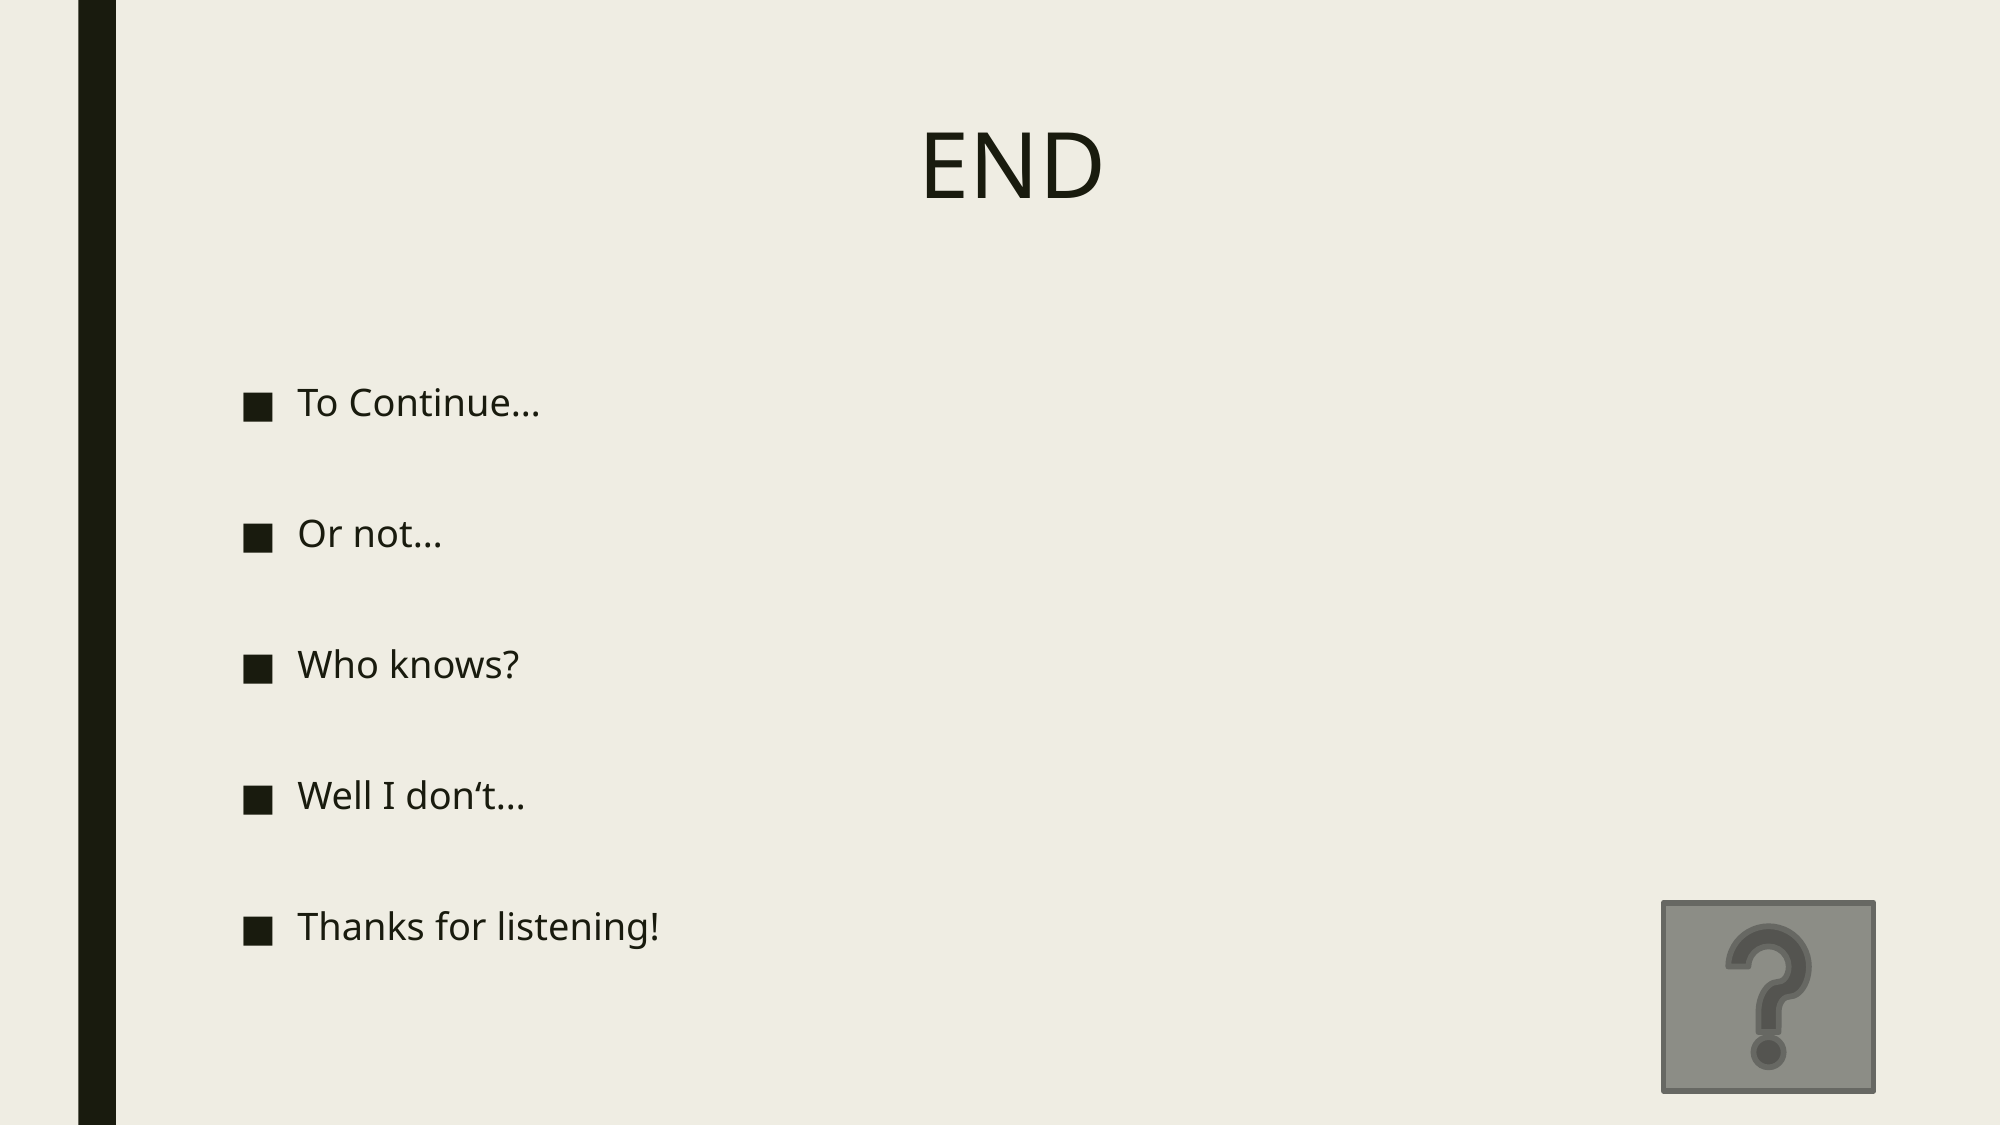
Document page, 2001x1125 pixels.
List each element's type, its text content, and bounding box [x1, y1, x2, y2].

title END [225, 112, 1800, 357]
list To Continue… Or not… Who knows? Well I don‘t… Thanks for listening! [225, 375, 1800, 963]
text_box [1663, 902, 1874, 1091]
